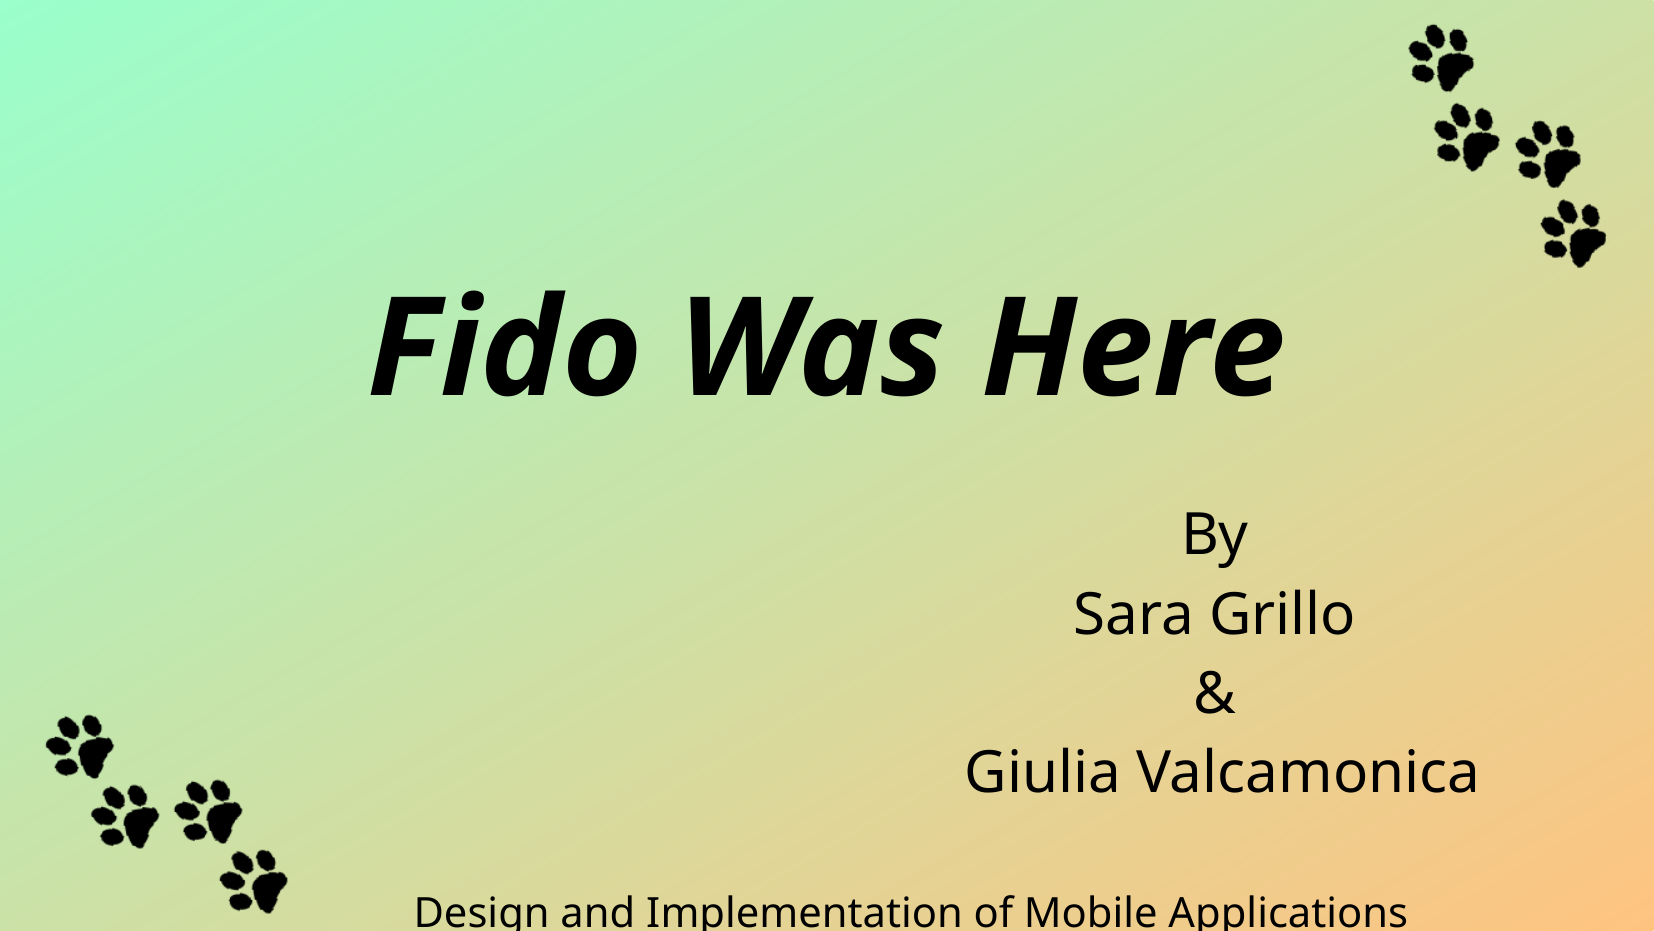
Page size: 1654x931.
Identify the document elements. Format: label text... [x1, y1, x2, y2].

subtitle By Sara Grillo & Giulia Valcamonica [838, 534, 1607, 768]
title Fido Was Here [23, 248, 1630, 438]
picture [0, 609, 388, 931]
text_box Design and Implementation of Mobile Applications [413, 794, 1583, 931]
picture [1311, 0, 1654, 363]
